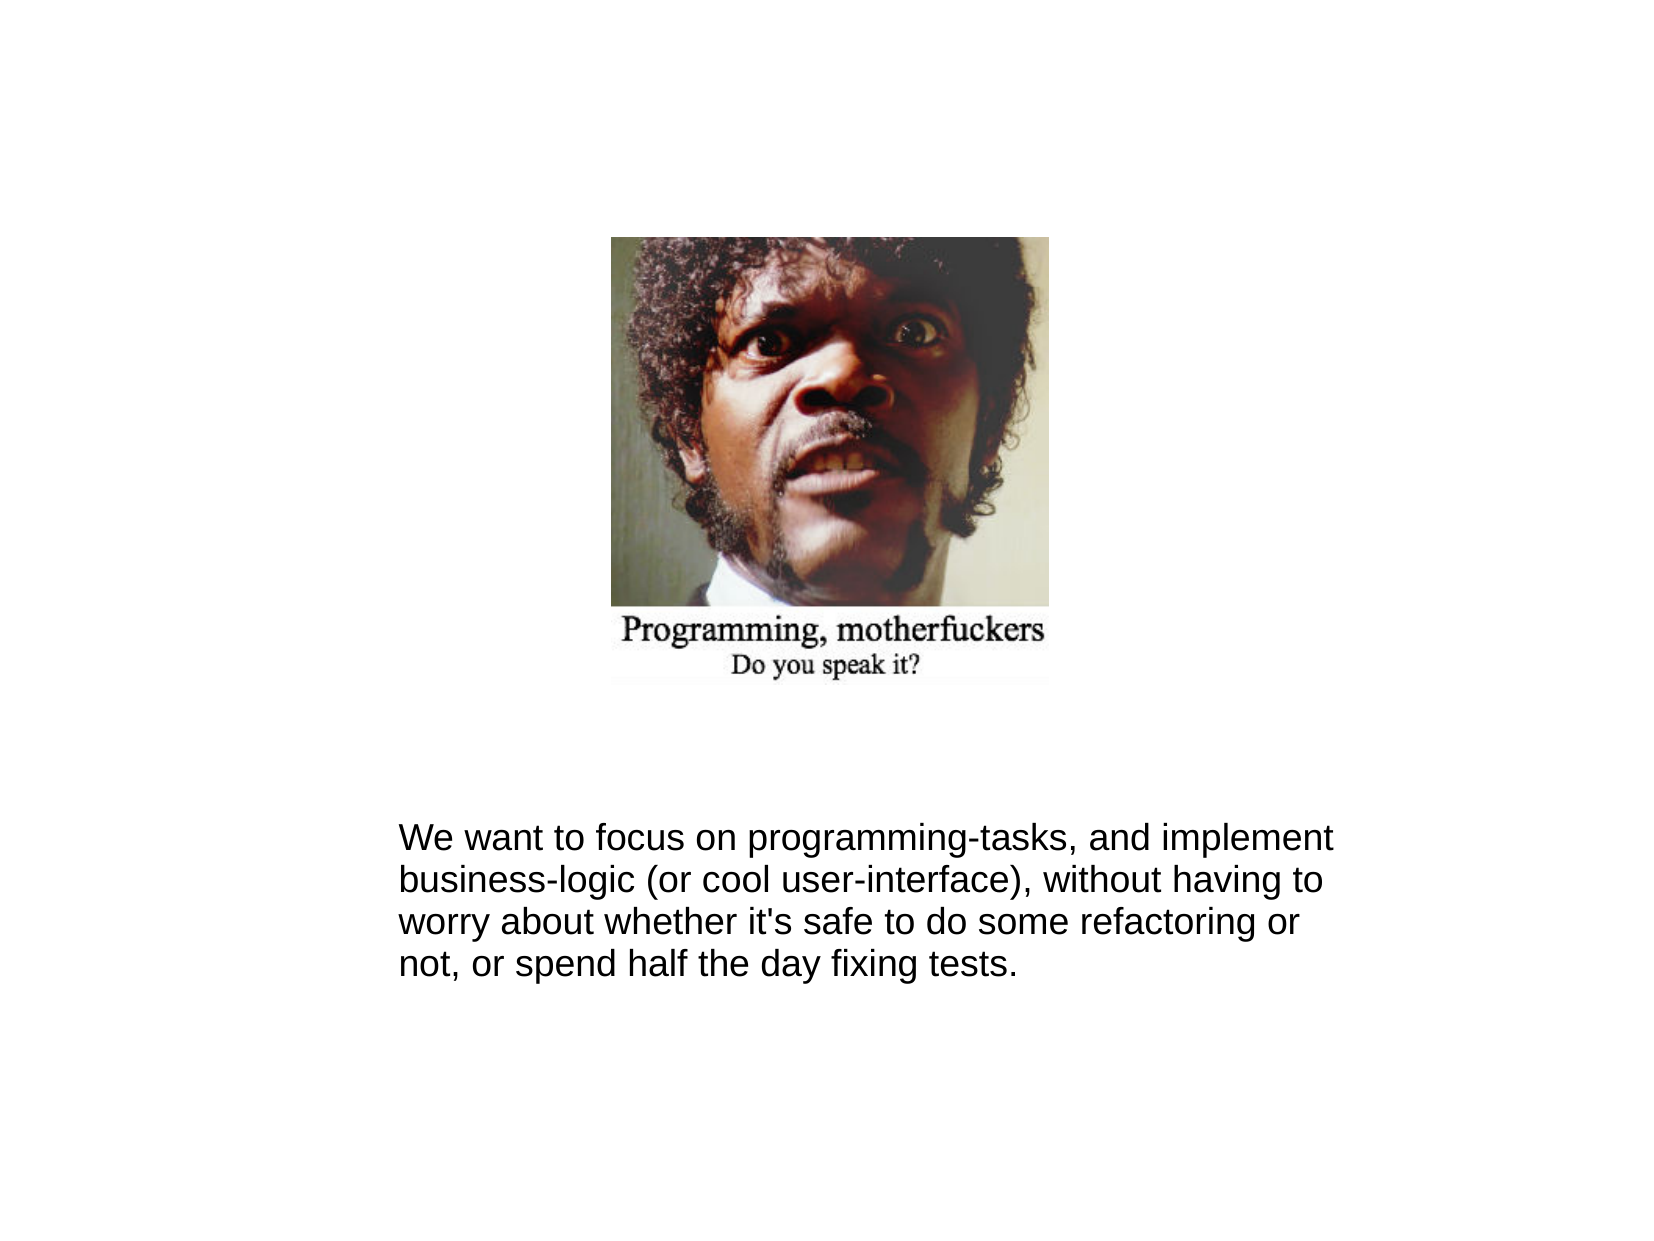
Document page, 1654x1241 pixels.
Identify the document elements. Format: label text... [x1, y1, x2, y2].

picture [611, 237, 1049, 685]
text_box We want to focus on programming-tasks, and implement business-logic (or cool user-interface), without having to worry about whether it's safe to do some refactoring or not, or spend half the day fixing tests. [383, 809, 1388, 992]
